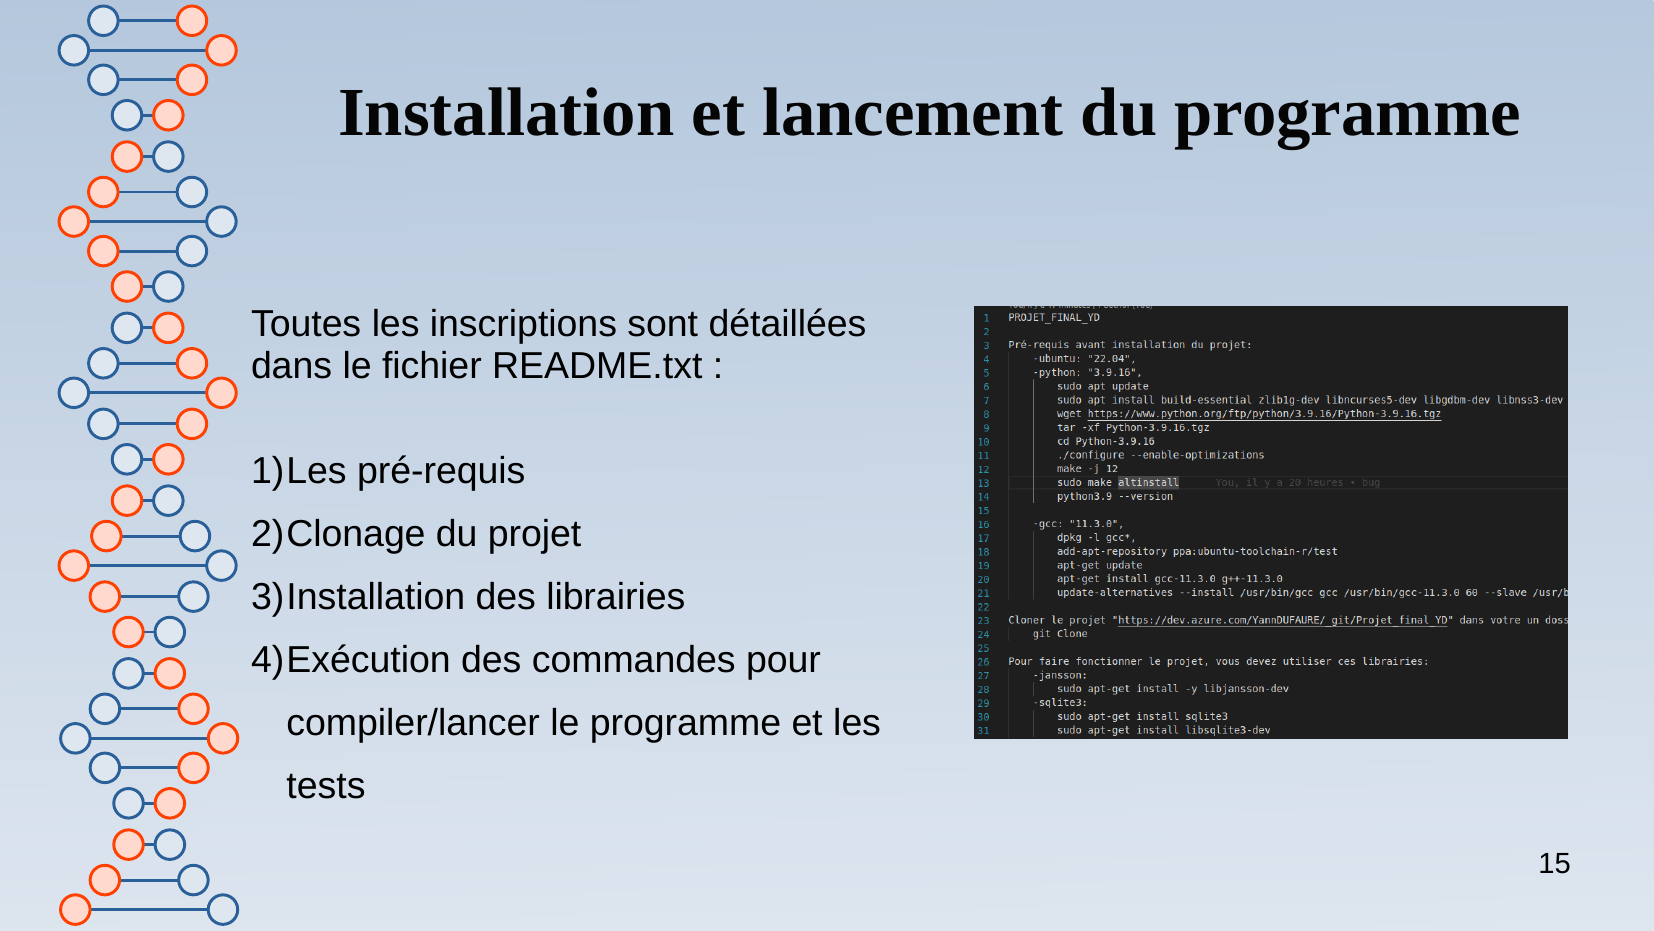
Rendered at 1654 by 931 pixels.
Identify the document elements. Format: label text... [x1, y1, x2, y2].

title Installation et lancement du programme [265, 35, 1595, 189]
picture [974, 306, 1568, 739]
text_box Toutes les inscriptions sont détaillées dans le fichier README.txt : Les pré-requis Clonage du projet Installation des librairies Exécution des commandes pour compiler/lancer le programme et les tests [236, 295, 945, 856]
